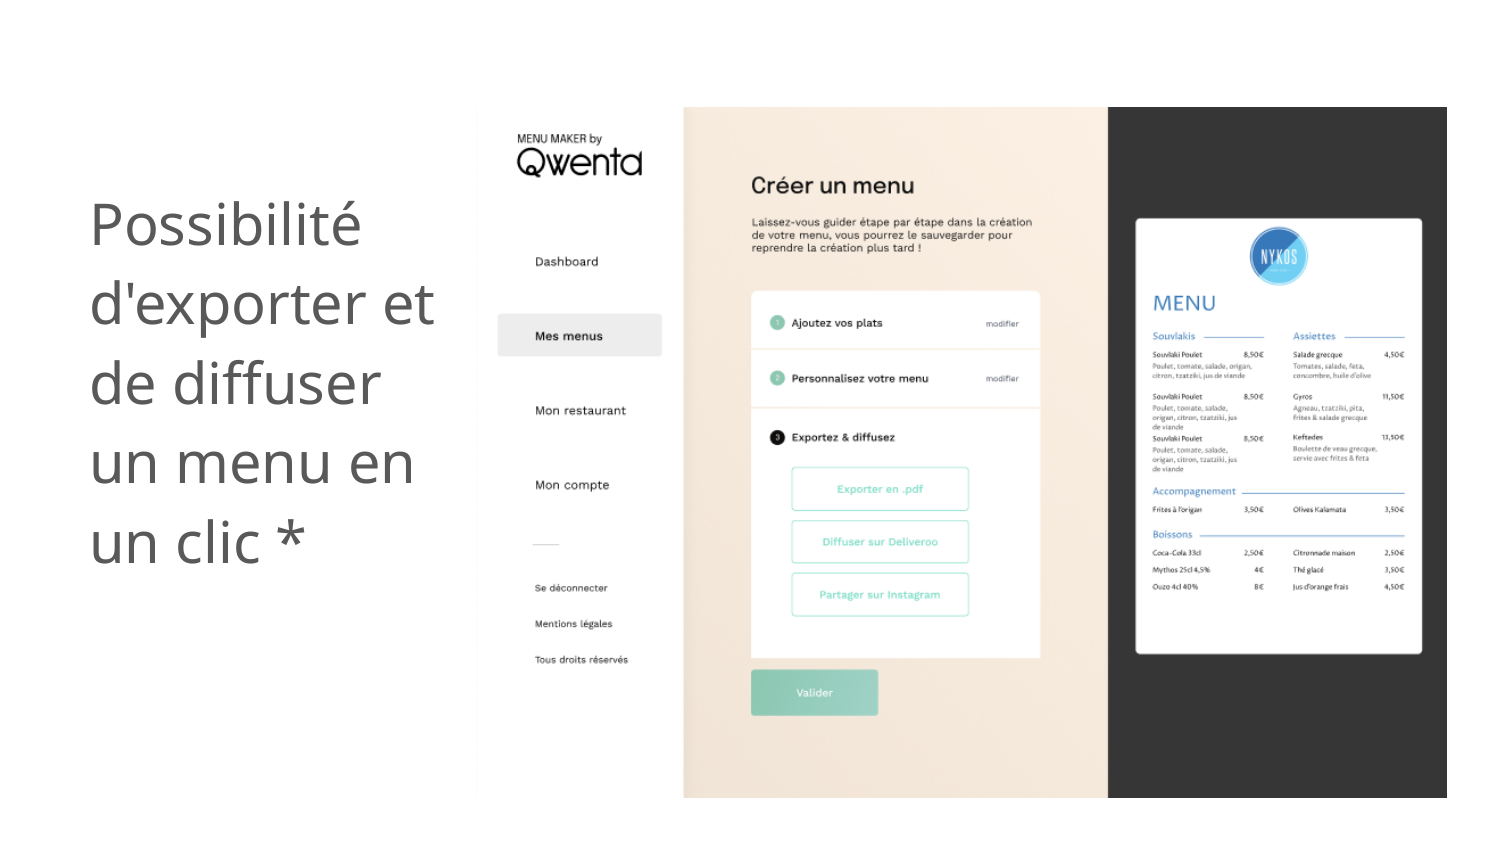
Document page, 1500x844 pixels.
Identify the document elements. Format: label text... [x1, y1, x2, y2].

picture [476, 107, 1447, 798]
list Possibilité d'exporter et de diffuser un menu en un clic * [0, 0, 473, 591]
